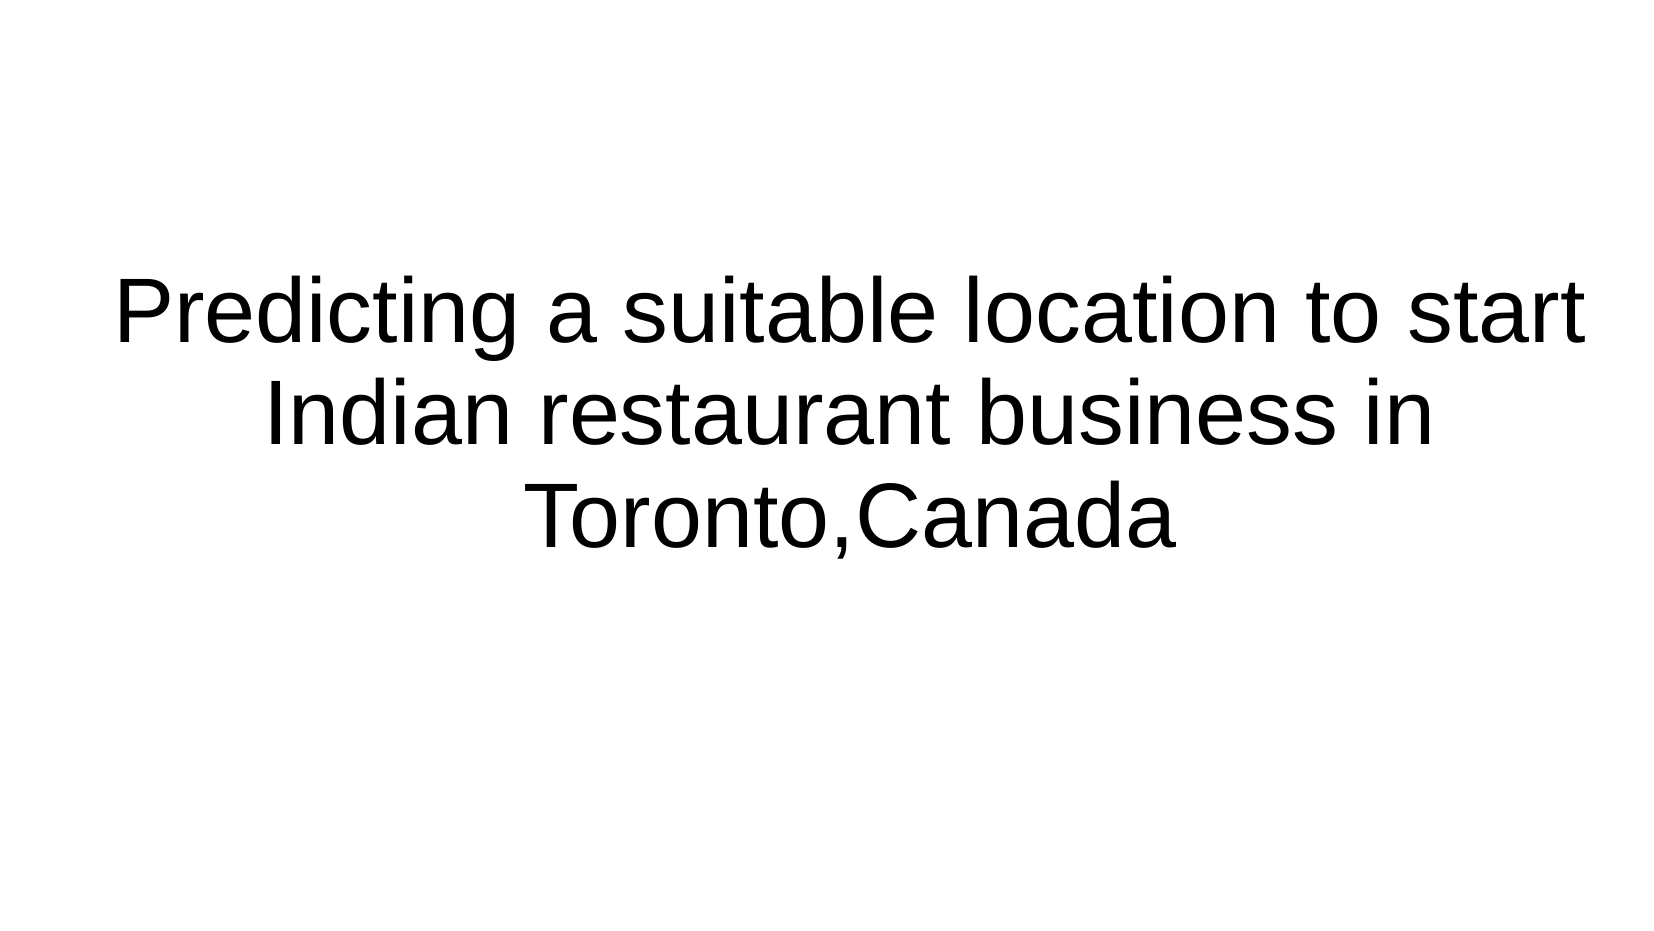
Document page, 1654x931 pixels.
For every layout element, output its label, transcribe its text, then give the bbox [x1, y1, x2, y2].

title Predicting a suitable location to start Indian restaurant business in Toronto,Canada [106, 259, 1595, 567]
